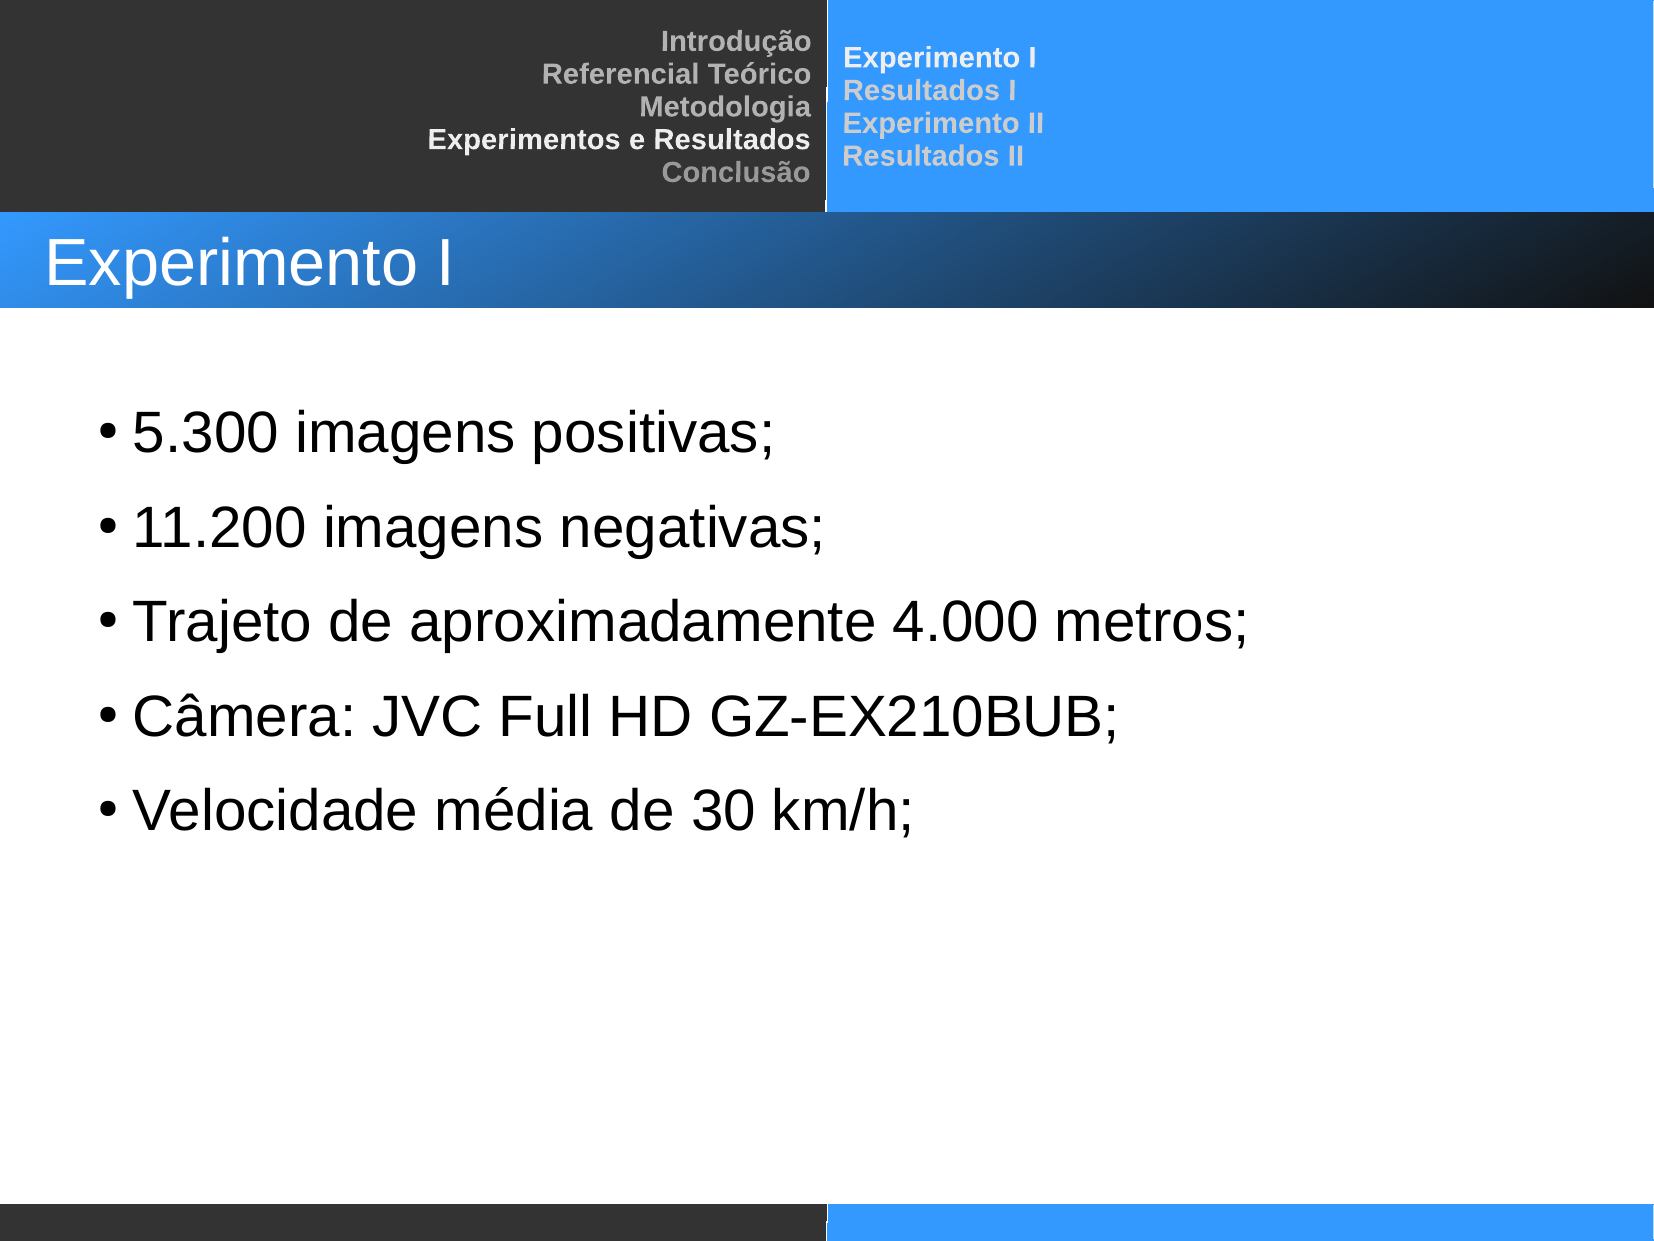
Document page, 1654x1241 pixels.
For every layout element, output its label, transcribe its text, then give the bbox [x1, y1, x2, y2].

text_box Experimento I [0, 212, 1654, 308]
text_box 5.300 imagens positivas; 11.200 imagens negativas; Trajeto de aproximadamente 4.000 metros; Câmera: JVC Full HD GZ-EX210BUB; Velocidade média de 30 km/h; [82, 392, 1571, 1052]
text_box Experimento I Resultados I Experimento II Resultados II [827, 0, 1654, 212]
text_box [0, 1204, 827, 1241]
text_box Introdução Referencial Teórico Metodologia Experimentos e Resultados Conclusão [0, 0, 827, 212]
text_box [827, 1204, 1654, 1241]
